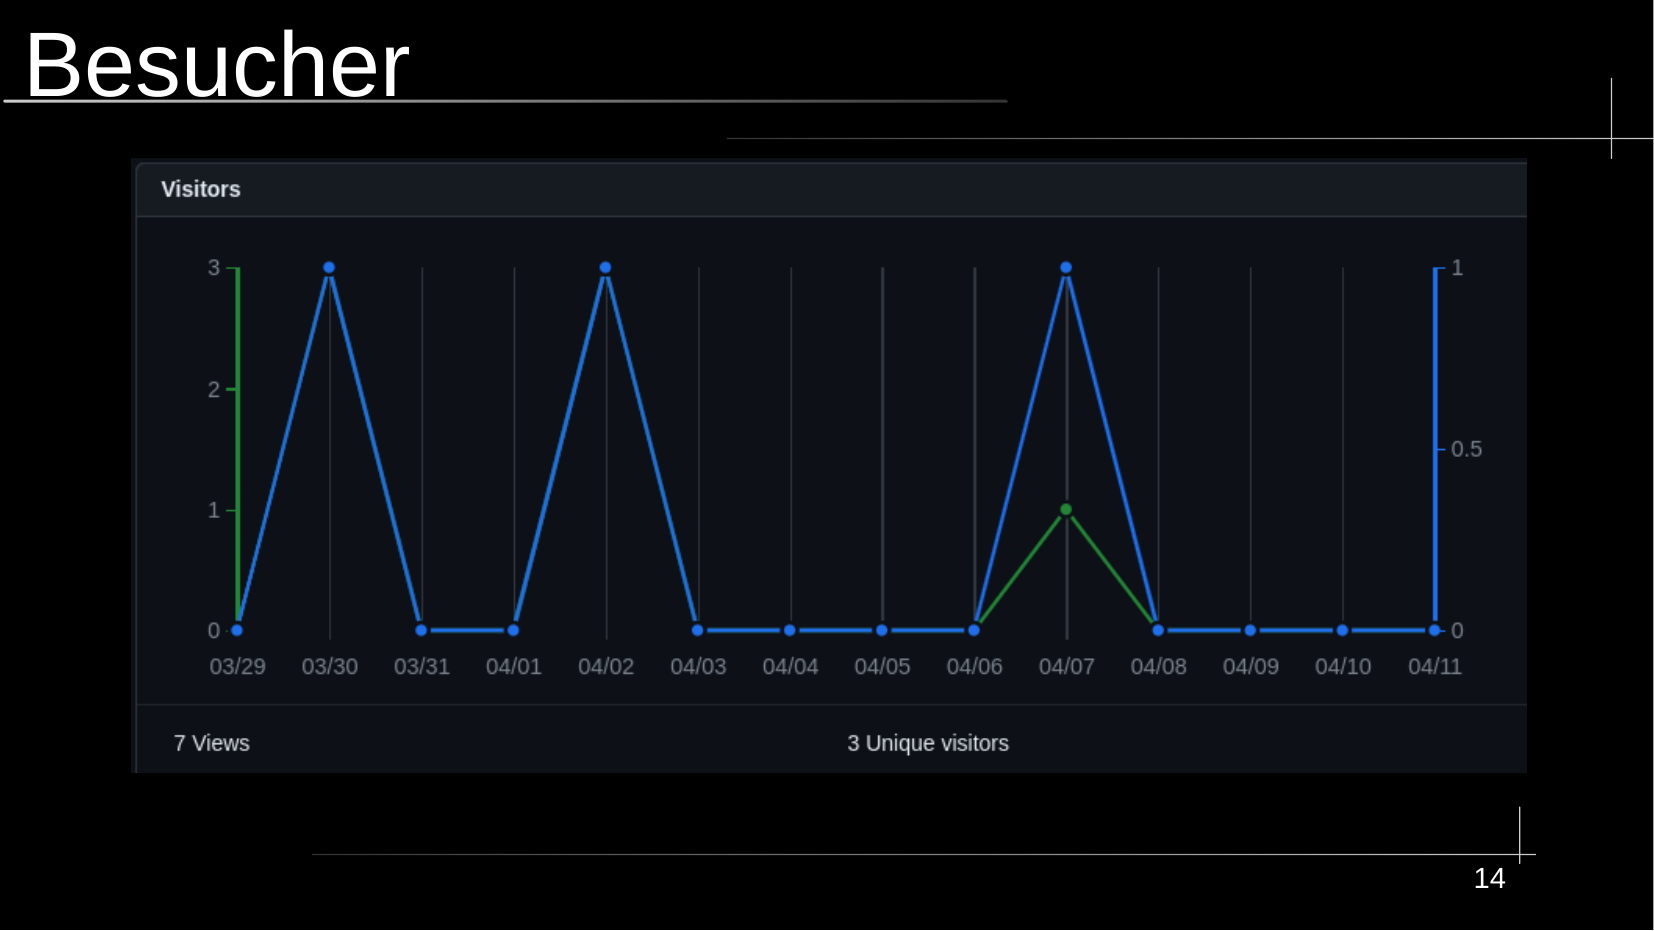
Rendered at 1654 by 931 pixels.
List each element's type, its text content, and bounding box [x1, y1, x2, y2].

picture [131, 158, 1527, 773]
title Besucher [23, 11, 1589, 119]
